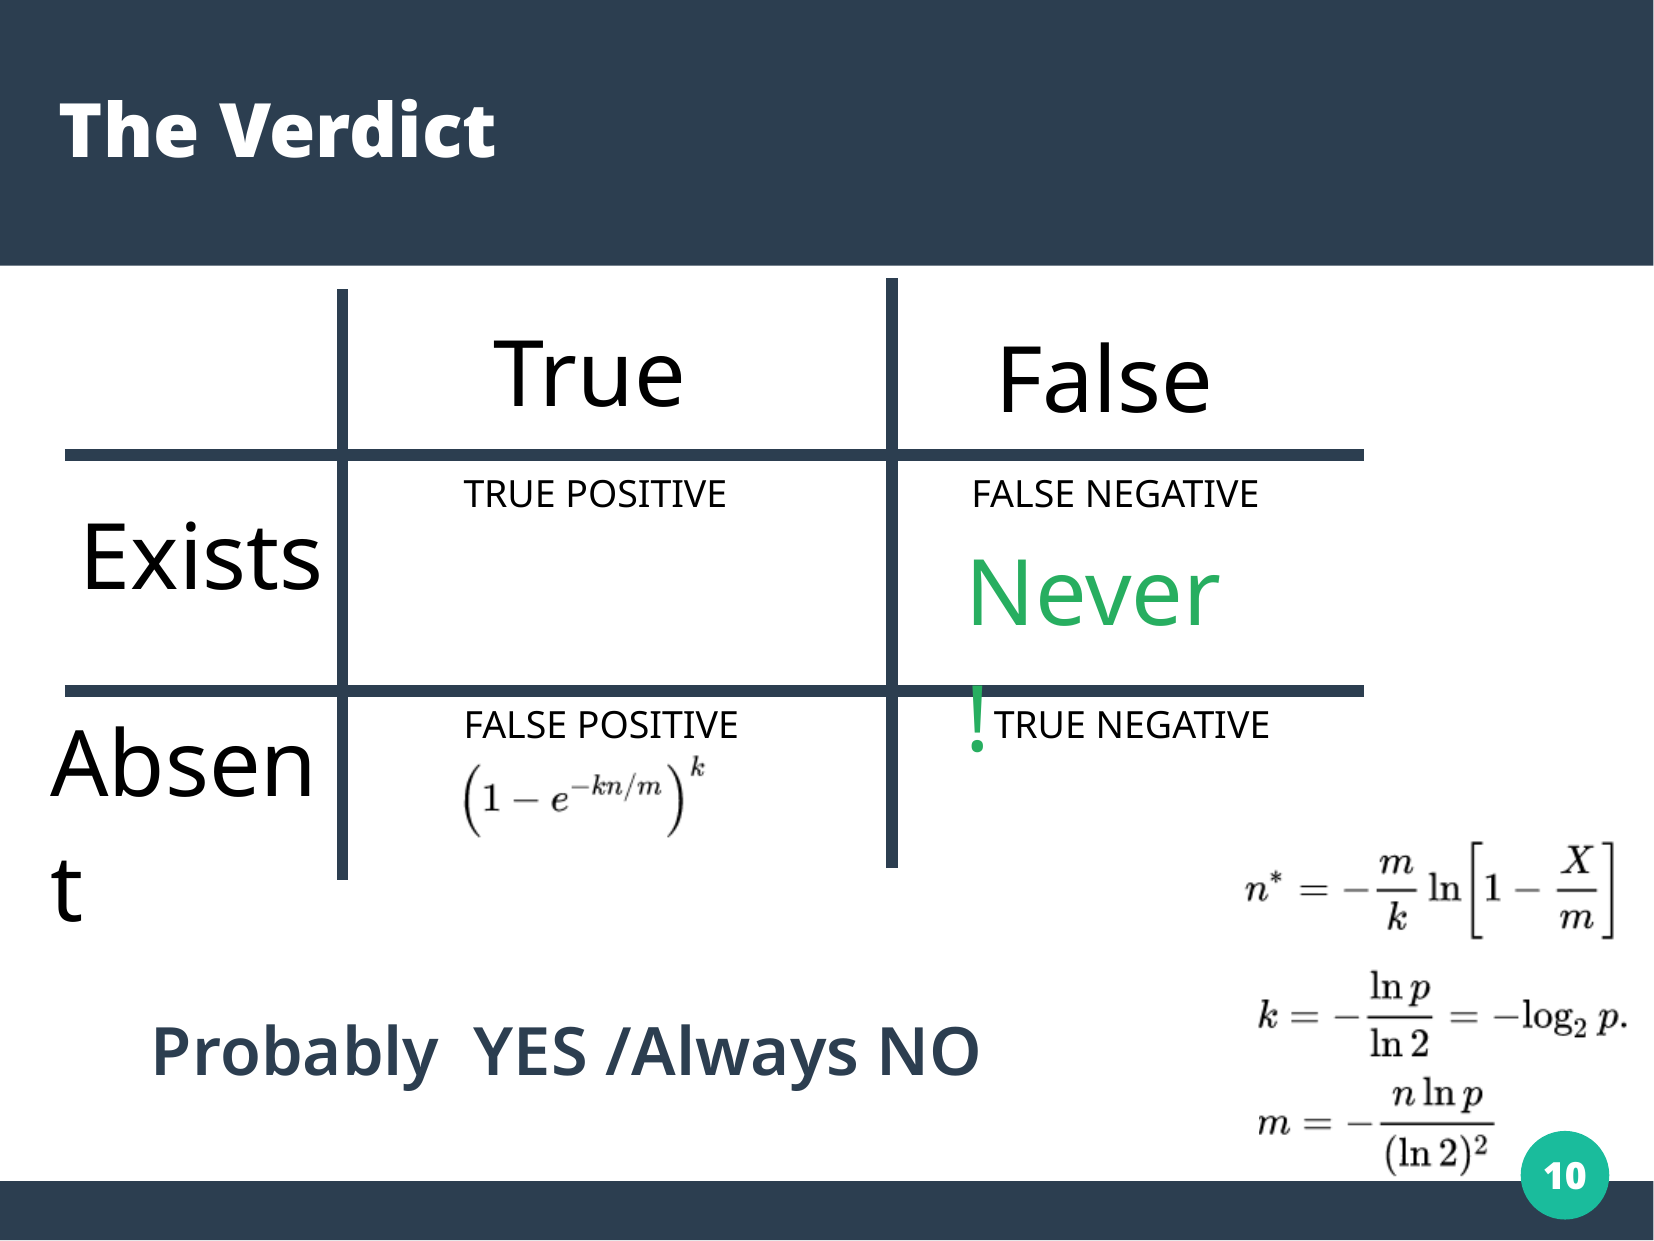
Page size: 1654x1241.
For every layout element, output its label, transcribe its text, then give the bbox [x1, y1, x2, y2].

text_box Absent [35, 690, 361, 832]
picture [456, 738, 732, 858]
text_box TRUE NEGATIVE [978, 690, 1256, 754]
list Probably YES /Always NO [59, 1003, 1004, 1152]
text_box False [980, 307, 1306, 448]
text_box TRUE POSITIVE [448, 460, 717, 523]
text_box FALSE POSITIVE [448, 690, 726, 754]
text_box Never ! [950, 520, 1276, 662]
text_box True [478, 301, 804, 443]
picture [1231, 826, 1625, 960]
text_box FALSE NEGATIVE [956, 460, 1243, 520]
title The Verdict [59, 49, 1595, 207]
text_box Exists [64, 484, 390, 626]
picture [1240, 962, 1647, 1181]
